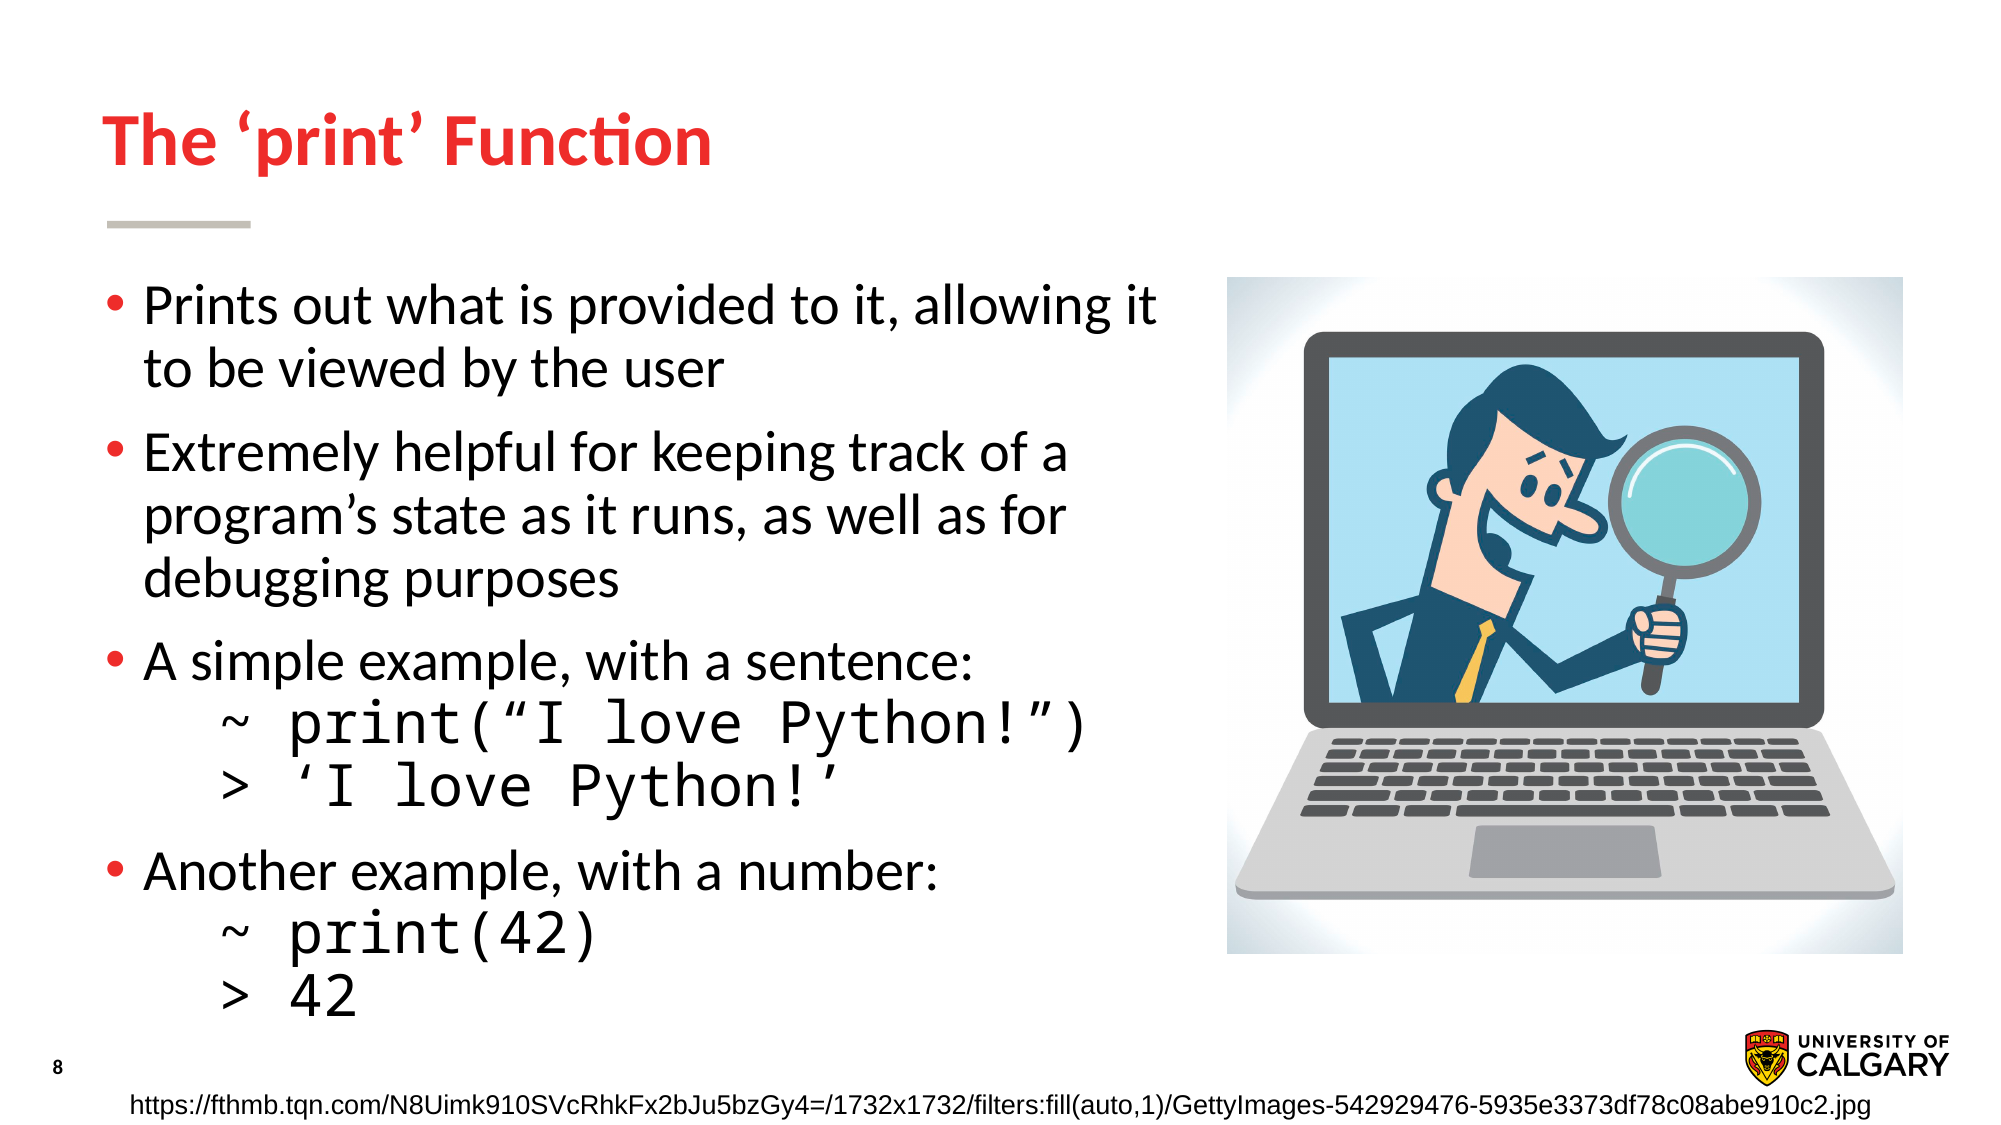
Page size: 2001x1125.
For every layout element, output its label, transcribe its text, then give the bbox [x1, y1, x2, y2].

title The ‘print’ Function [87, 60, 1774, 222]
text_box https://fthmb.tqn.com/N8Uimk910SVcRhkFx2bJu5bzGy4=/1732x1732/filters:fill(auto,1)/GettyImages-542929476-5935e3373df78c08abe910c2.jpg [50, 1082, 1950, 1125]
picture [1722, 1012, 1972, 1099]
list Prints out what is provided to it, allowing it to be viewed by the user Extremely helpful for keeping track of a program’s state as it runs, as well as for debugging purposes A simple example, with a sentence: ~ print(“I love Python!”) > ‘I love Python!’ Another example, with a number: ~ print(42) > 42 [91, 266, 1228, 981]
picture [1227, 277, 1903, 954]
